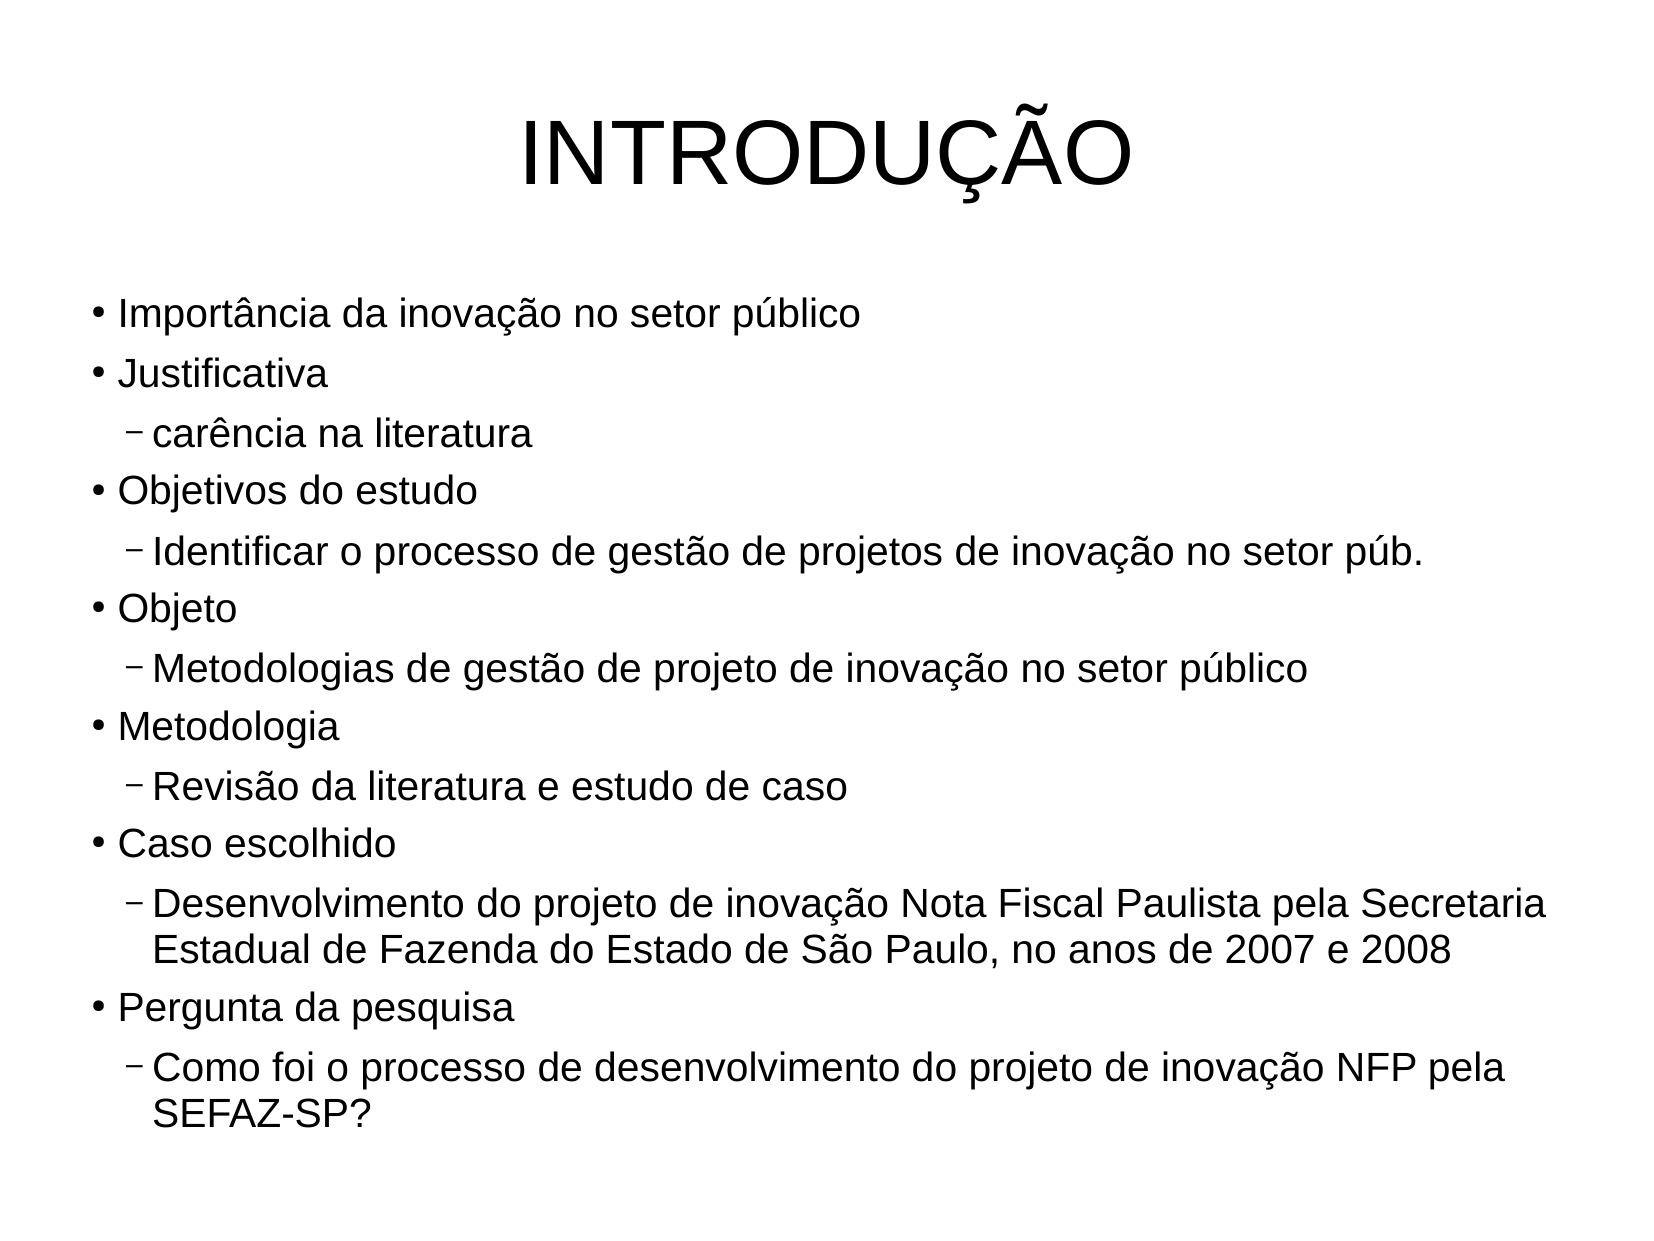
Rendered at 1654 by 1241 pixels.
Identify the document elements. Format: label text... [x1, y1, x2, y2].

list Importância da inovação no setor público Justificativa carência na literatura Objetivos do estudo Identificar o processo de gestão de projetos de inovação no setor púb. Objeto Metodologias de gestão de projeto de inovação no setor público Metodologia Revisão da literatura e estudo de caso Caso escolhido Desenvolvimento do projeto de inovação Nota Fiscal Paulista pela Secretaria Estadual de Fazenda do Estado de São Paulo, no anos de 2007 e 2008 Pergunta da pesquisa Como foi o processo de desenvolvimento do projeto de inovação NFP pela SEFAZ-SP? [82, 290, 1571, 1170]
title INTRODUÇÃO [82, 49, 1571, 257]
